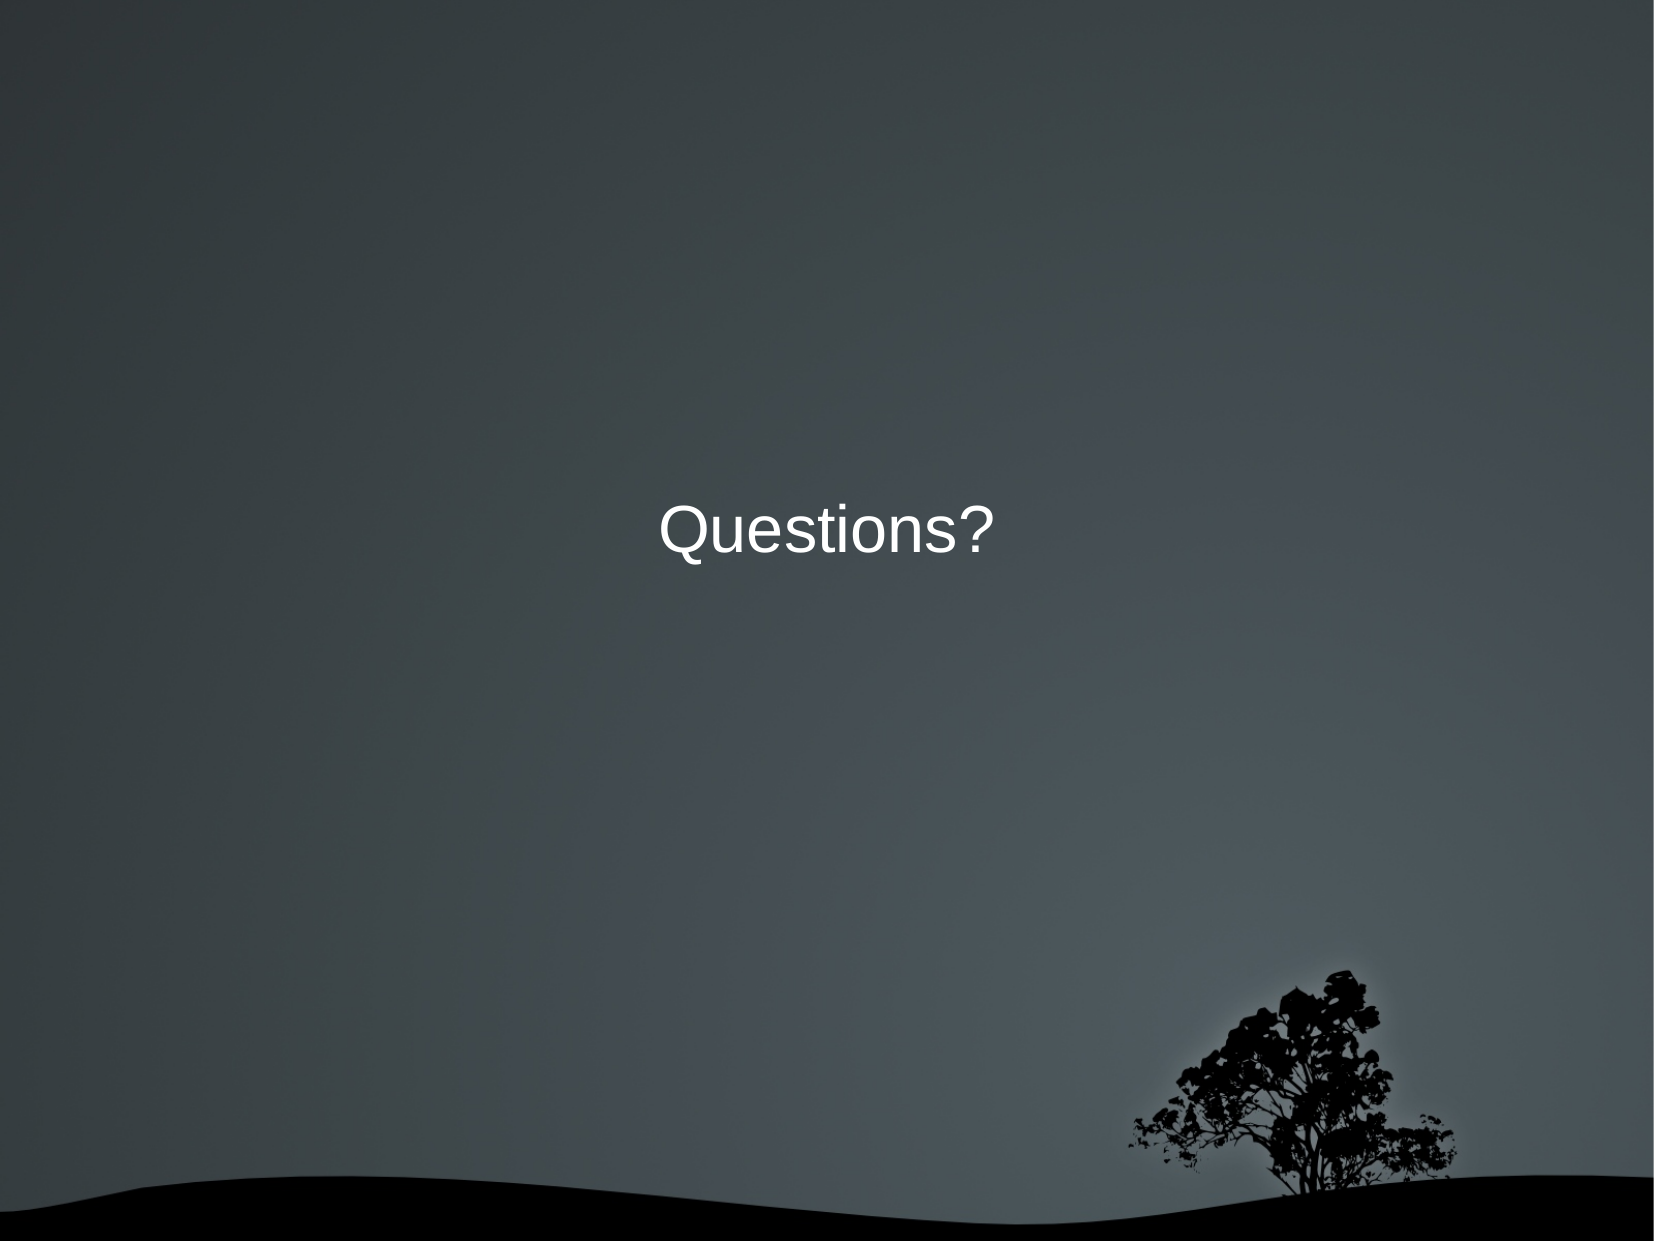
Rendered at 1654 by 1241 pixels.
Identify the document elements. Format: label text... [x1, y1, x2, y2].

subtitle Questions? [82, 49, 1571, 1109]
picture [0, 0, 1654, 1241]
